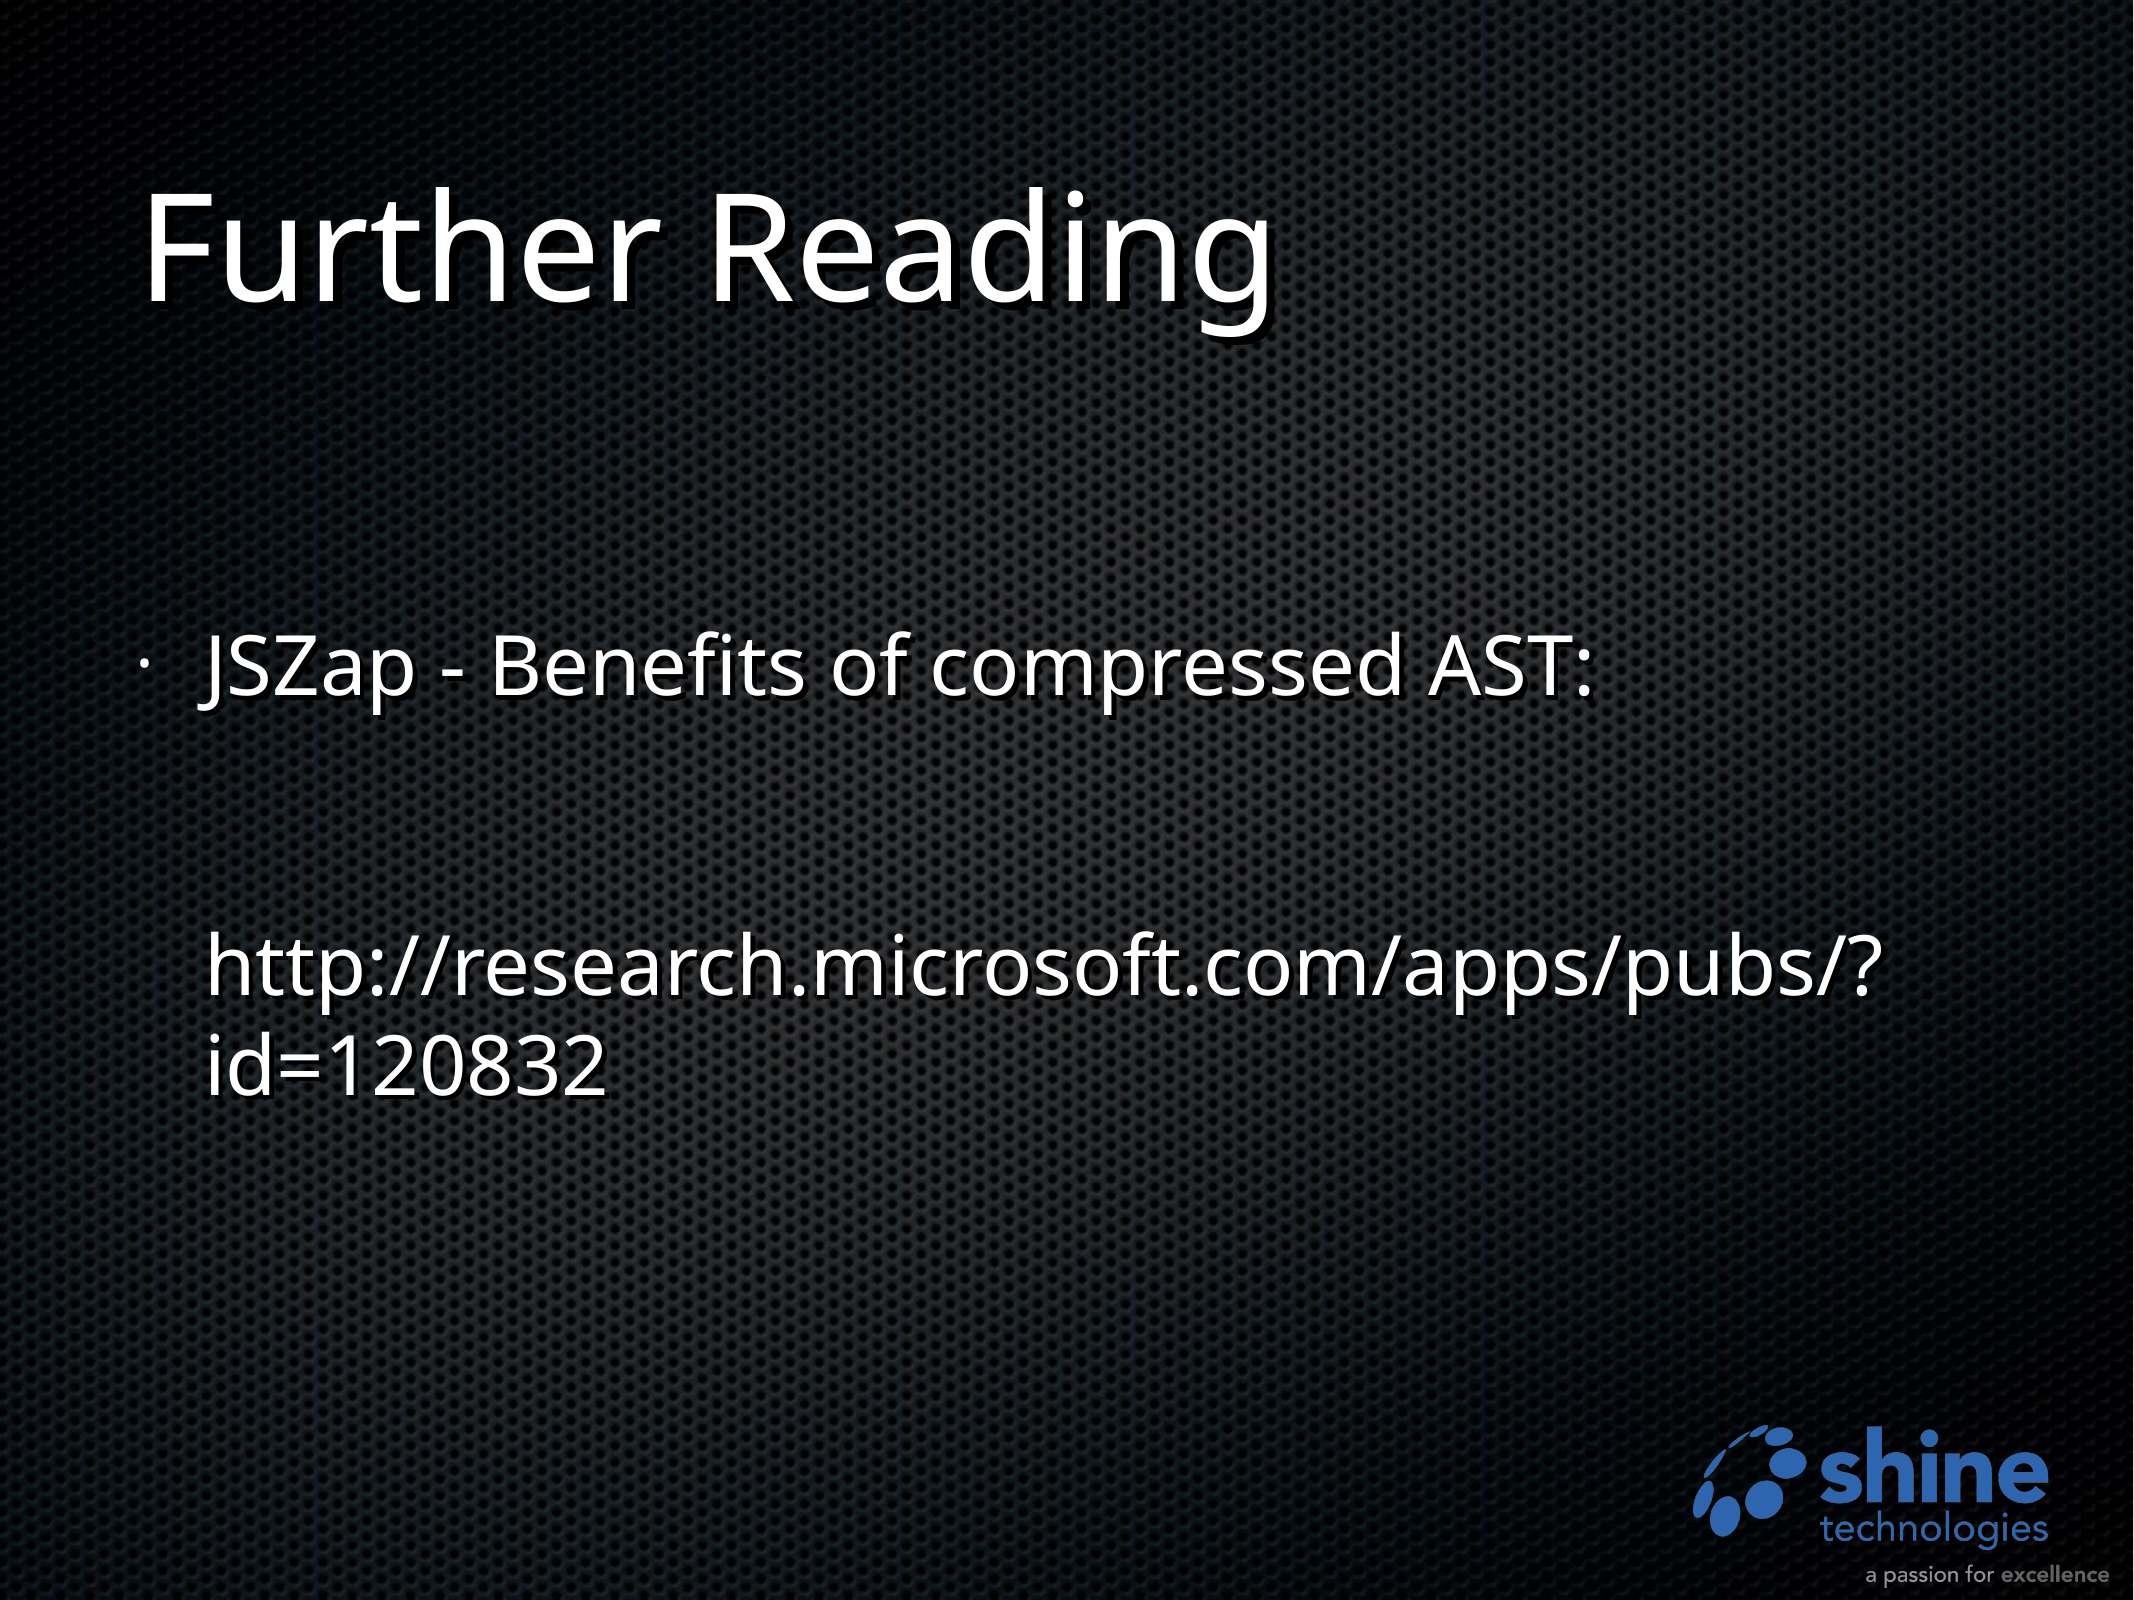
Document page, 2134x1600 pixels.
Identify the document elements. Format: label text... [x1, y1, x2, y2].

picture [0, 0, 2134, 1600]
list JSZap - Benefits of compressed AST: http://research.microsoft.com/apps/pubs/?id=120832 [129, 454, 2005, 1392]
title Further Reading [129, 41, 2005, 442]
